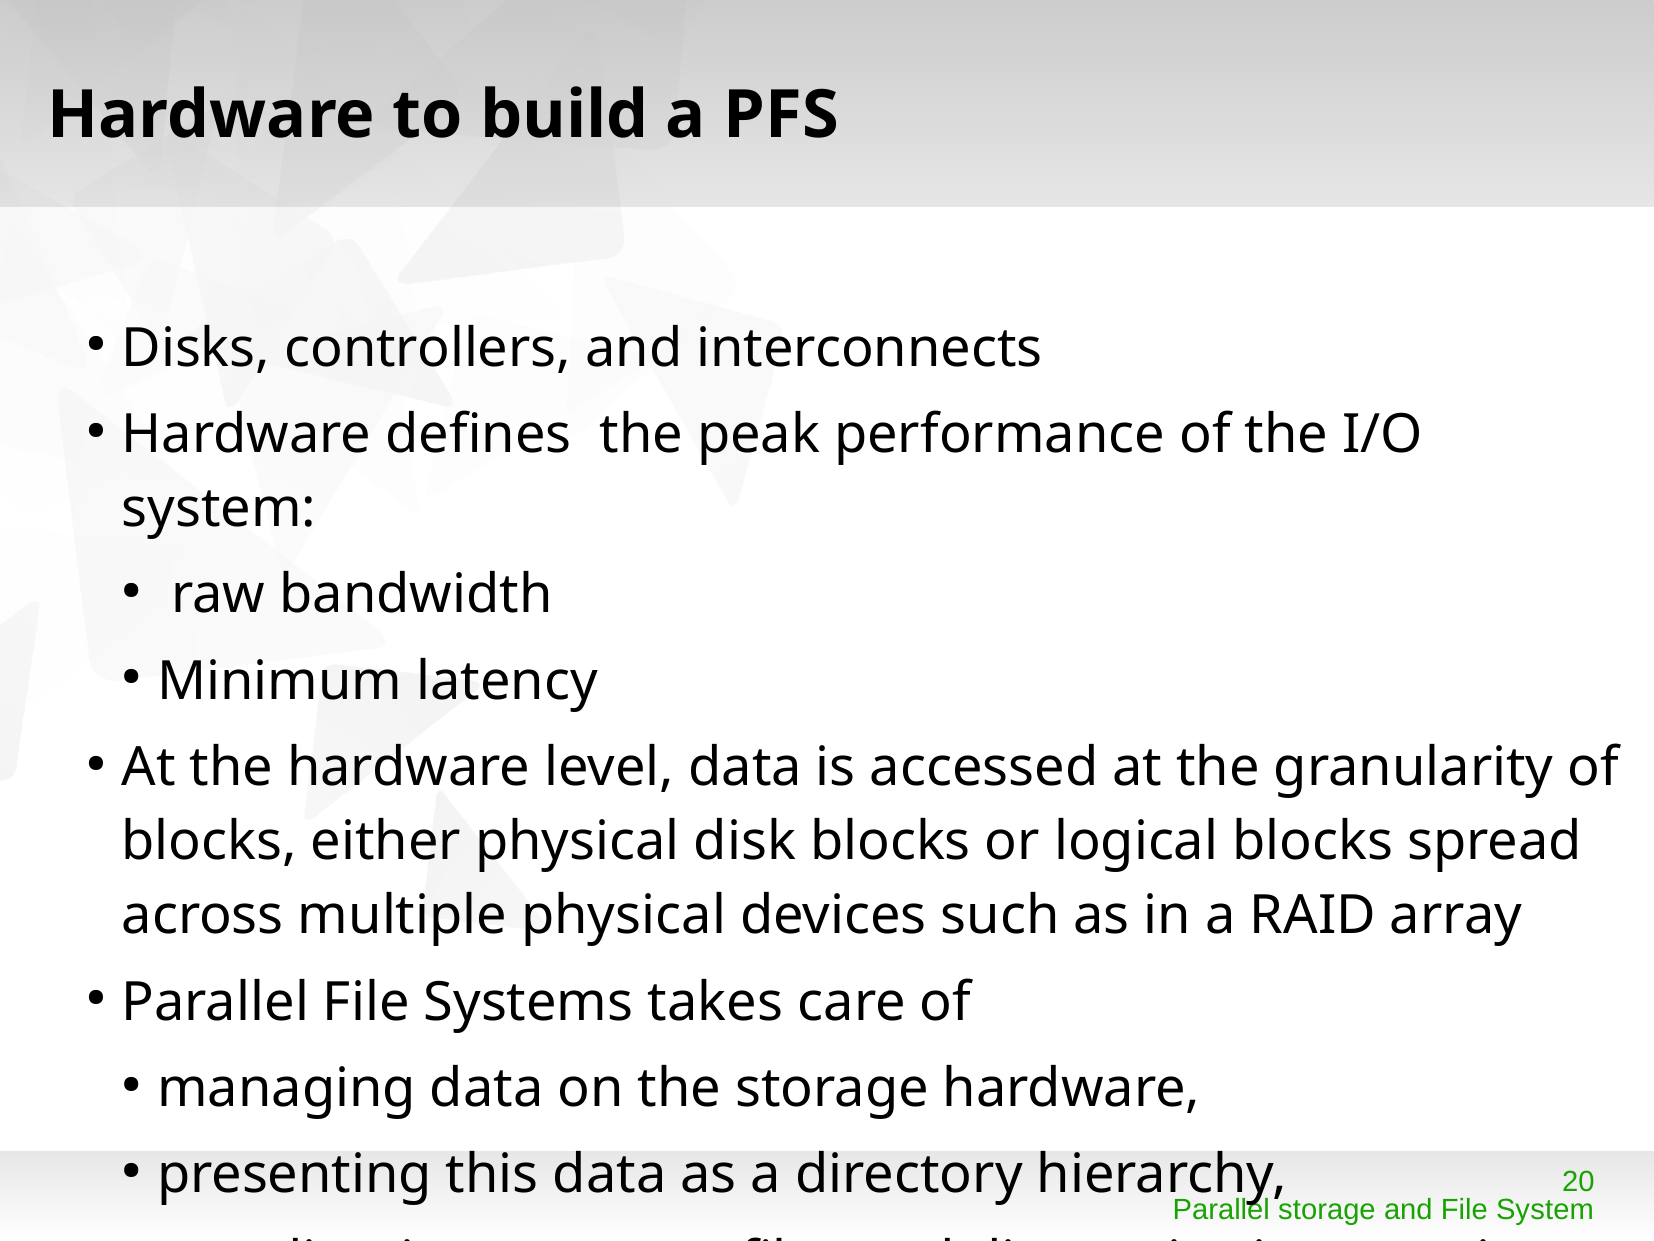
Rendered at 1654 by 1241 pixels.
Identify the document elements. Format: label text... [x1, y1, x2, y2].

picture [0, 0, 783, 931]
list Disks, controllers, and interconnects Hardware defines the peak performance of the I/O system: raw bandwidth Minimum latency At the hardware level, data is accessed at the granularity of blocks, either physical disk blocks or logical blocks spread across multiple physical devices such as in a RAID array Parallel File Systems takes care of managing data on the storage hardware, presenting this data as a directory hierarchy, coordinating access to files and directories in a consistent manner [86, 221, 1625, 1093]
title Hardware to build a PFS [47, 16, 1536, 207]
